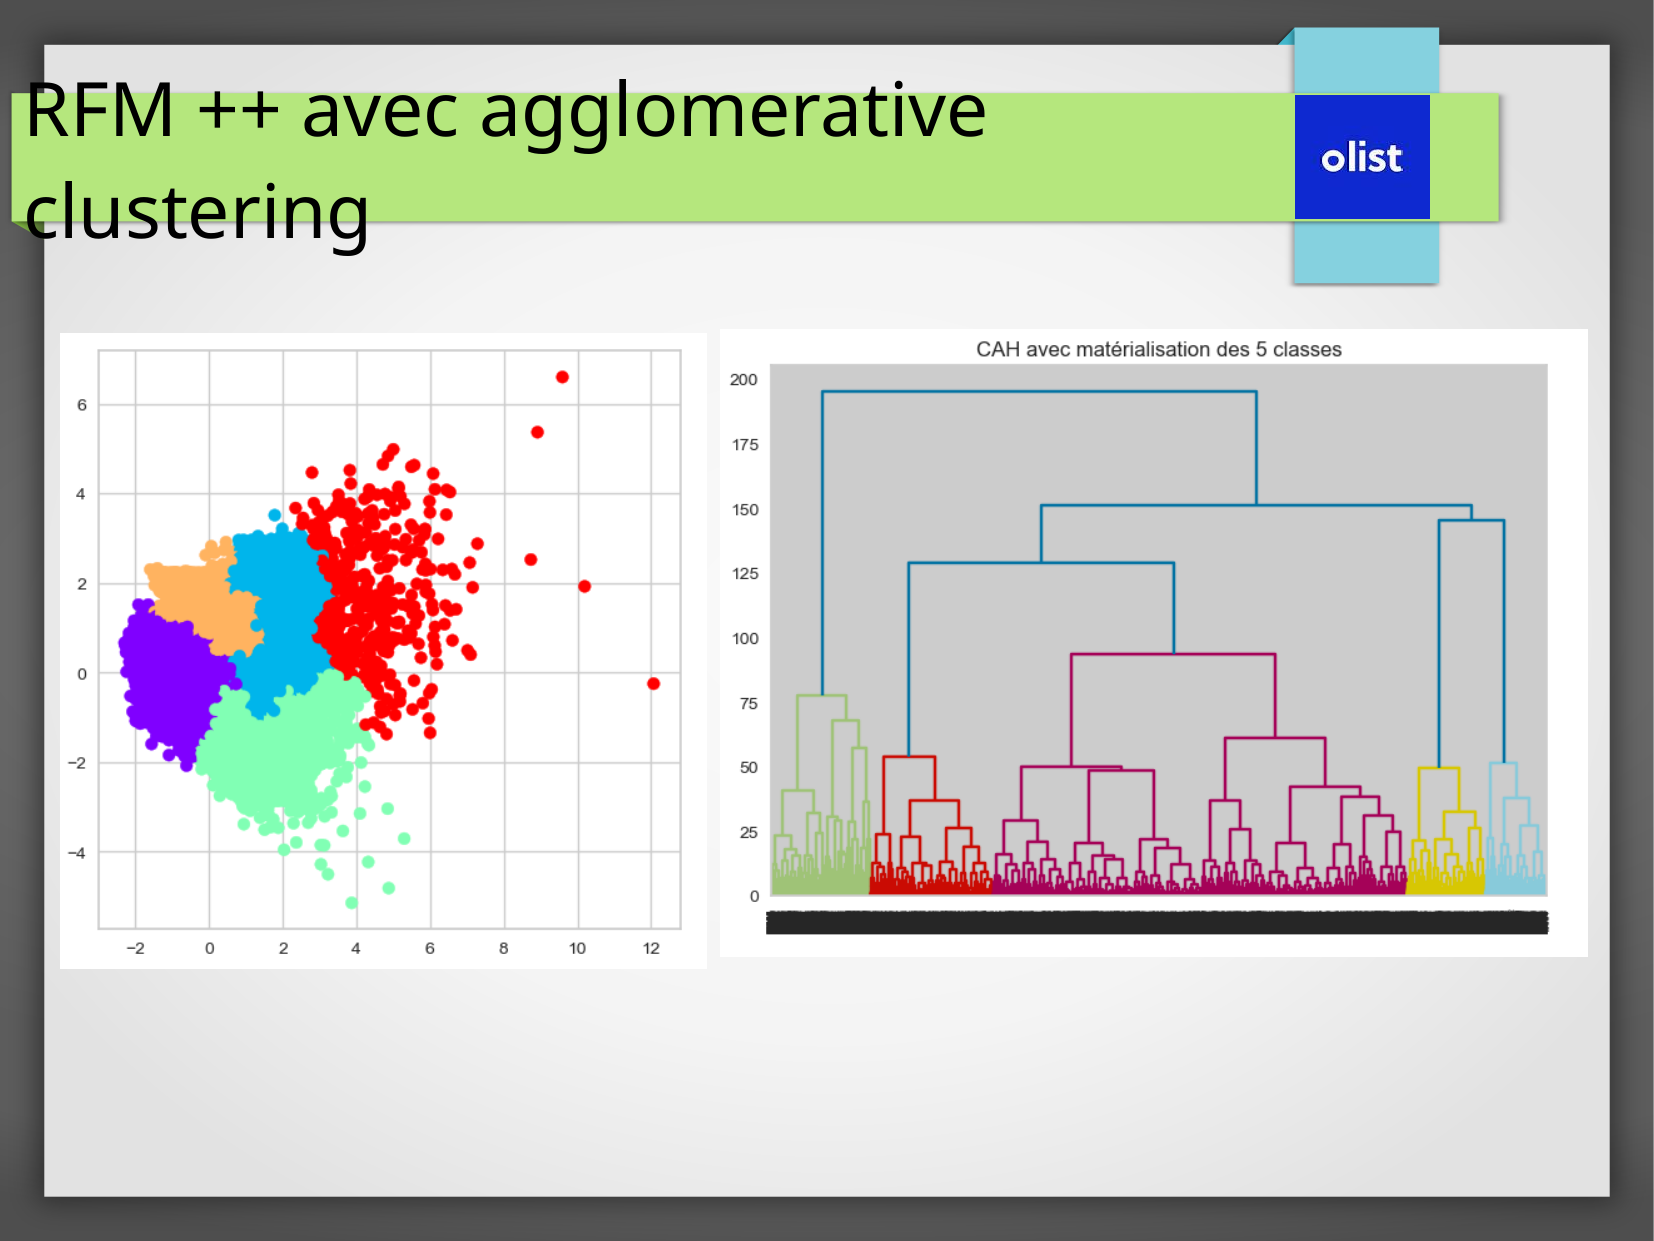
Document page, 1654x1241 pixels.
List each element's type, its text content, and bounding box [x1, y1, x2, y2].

title RFM ++ avec agglomerative clustering [23, 70, 1323, 247]
picture [0, 0, 1654, 1241]
